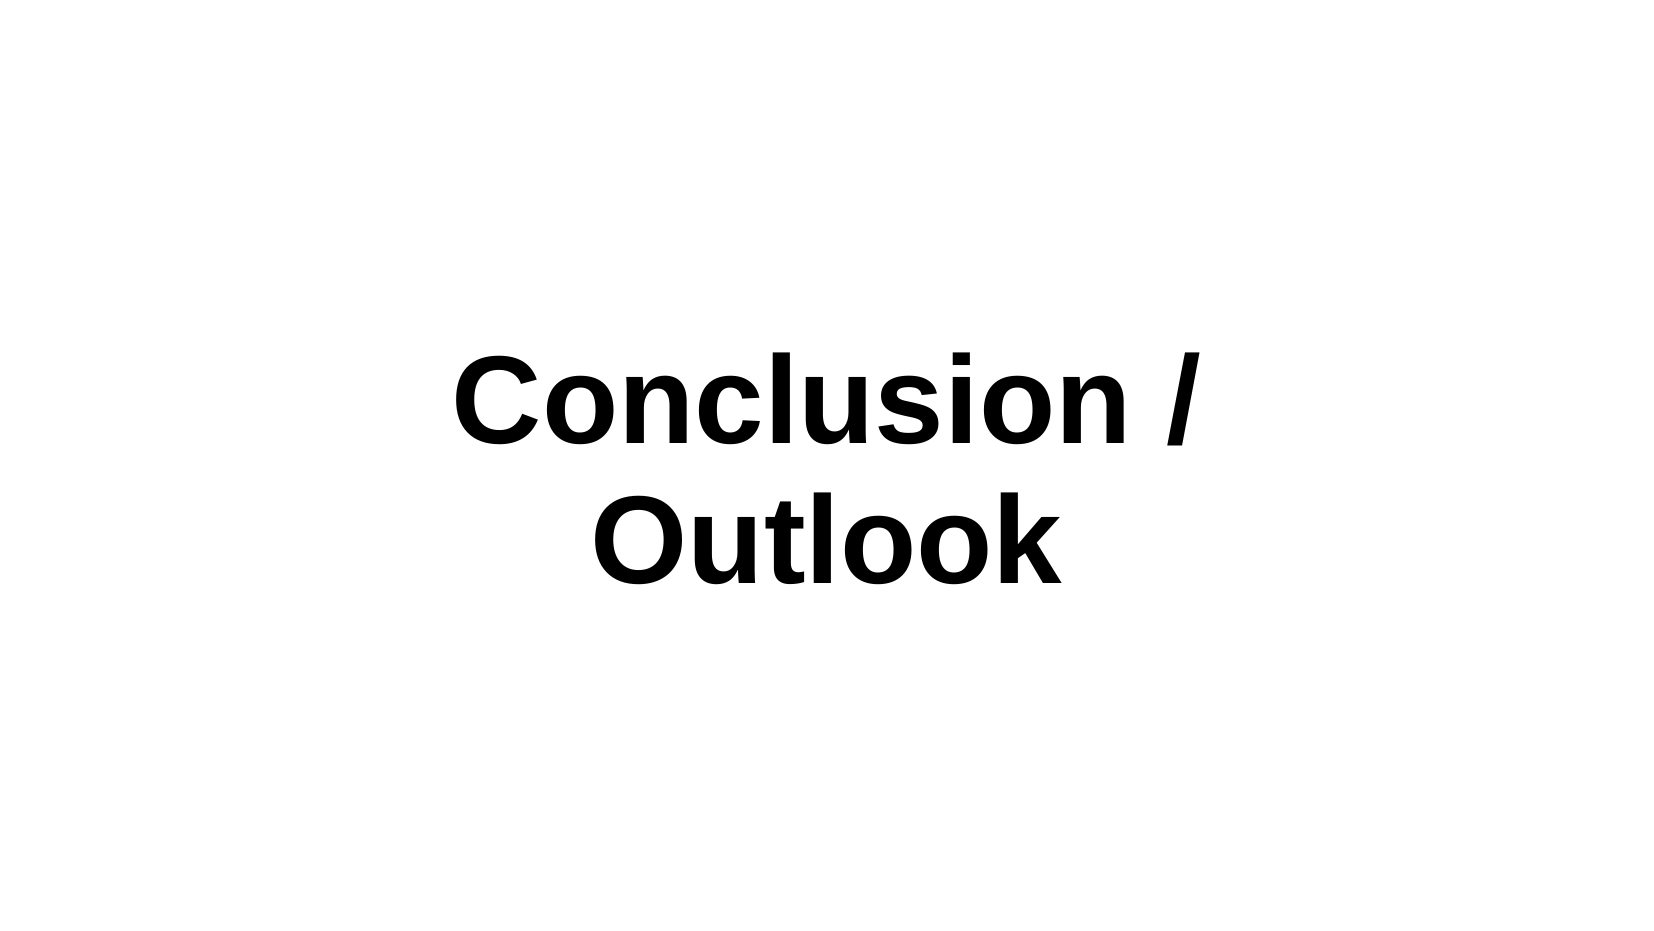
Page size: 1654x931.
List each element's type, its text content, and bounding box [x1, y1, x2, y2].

text_box Conclusion / Outlook [437, 183, 1642, 618]
